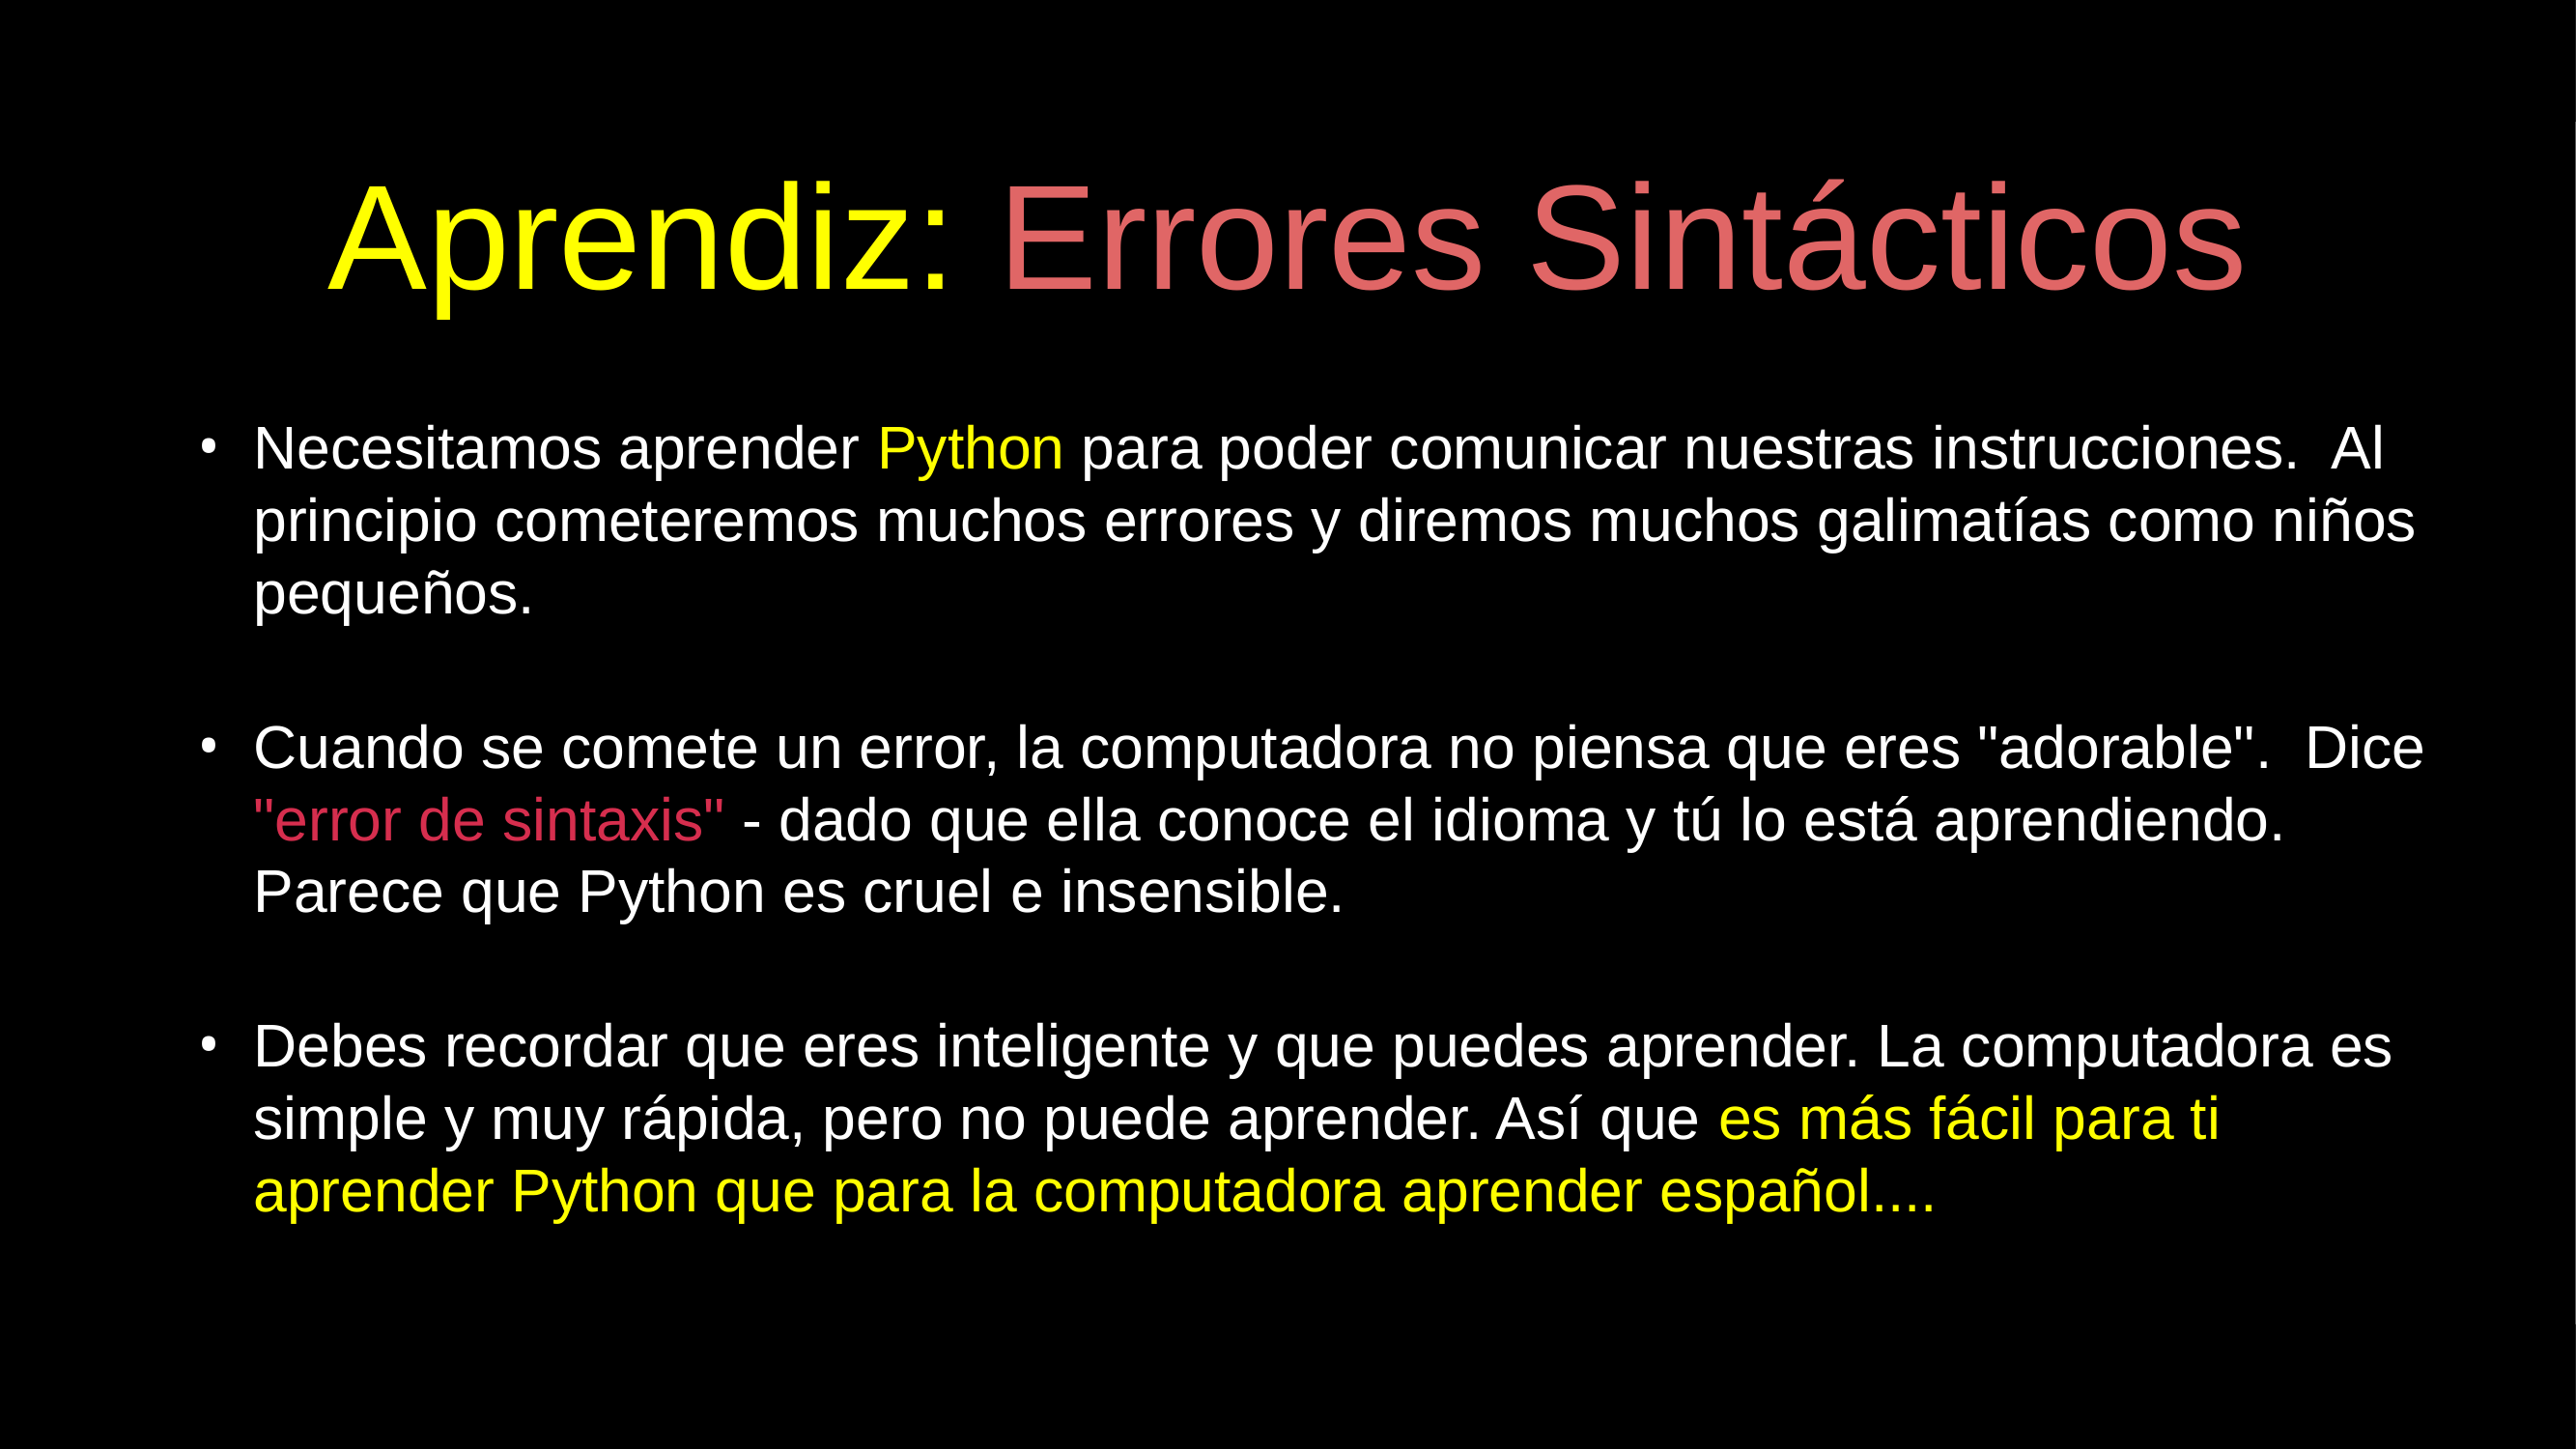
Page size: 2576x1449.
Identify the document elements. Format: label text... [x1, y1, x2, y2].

title Aprendiz: Errores Sintácticos [128, 122, 2448, 338]
list Necesitamos aprender Python para poder comunicar nuestras instrucciones. Al principio cometeremos muchos errores y diremos muchos galimatías como niños pequeños. Cuando se comete un error, la computadora no piensa que eres "adorable". Dice "error de sintaxis" - dado que ella conoce el idioma y tú lo está aprendiendo. Parece que Python es cruel e insensible. Debes recordar que eres inteligente y que puedes aprender. La computadora es simple y muy rápida, pero no puede aprender. Así que es más fácil para ti aprender Python que para la computadora aprender español.... [128, 338, 2448, 1294]
